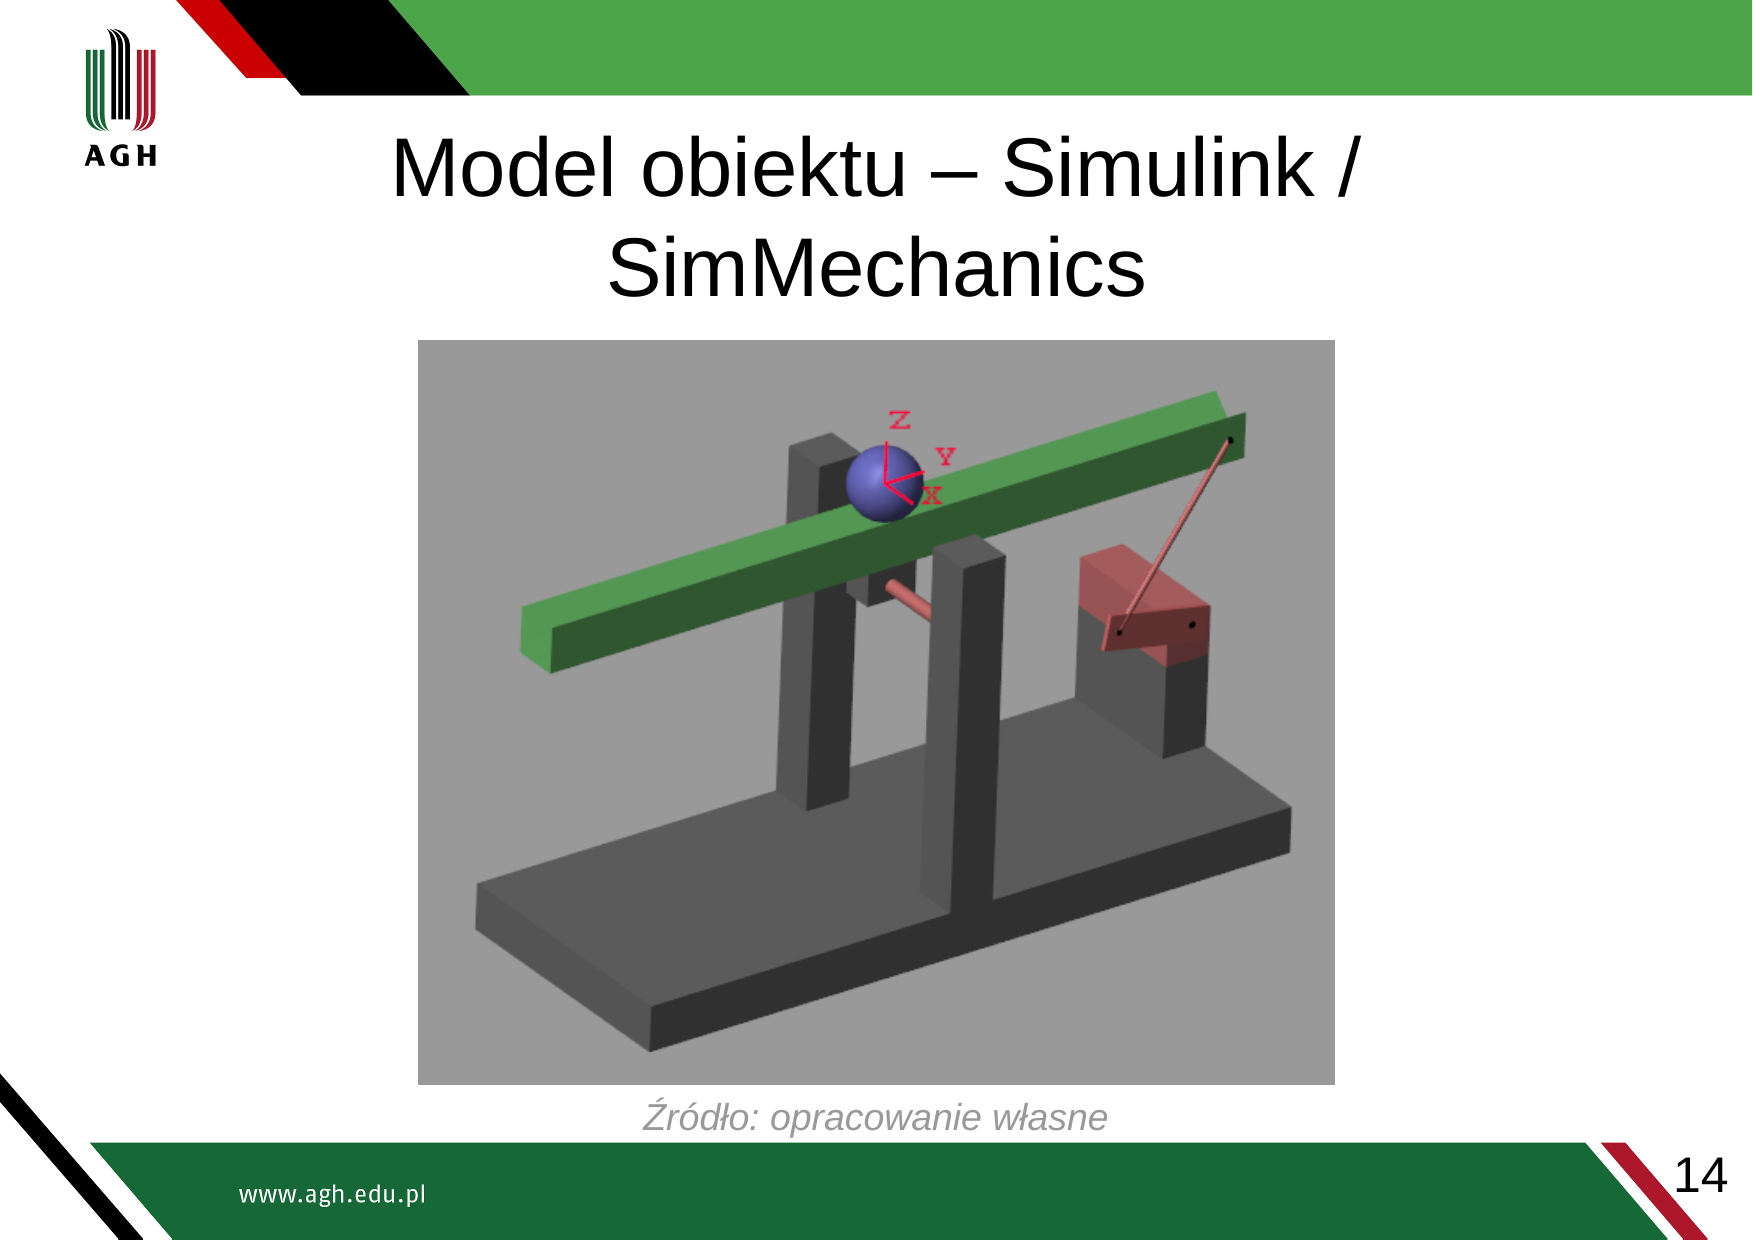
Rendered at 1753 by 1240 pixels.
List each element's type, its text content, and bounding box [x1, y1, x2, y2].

text_box Źródło: opracowanie własne [628, 1085, 1124, 1145]
title Model obiektu – Simulink / SimMechanics [131, 105, 1622, 323]
picture [0, 0, 1753, 1240]
